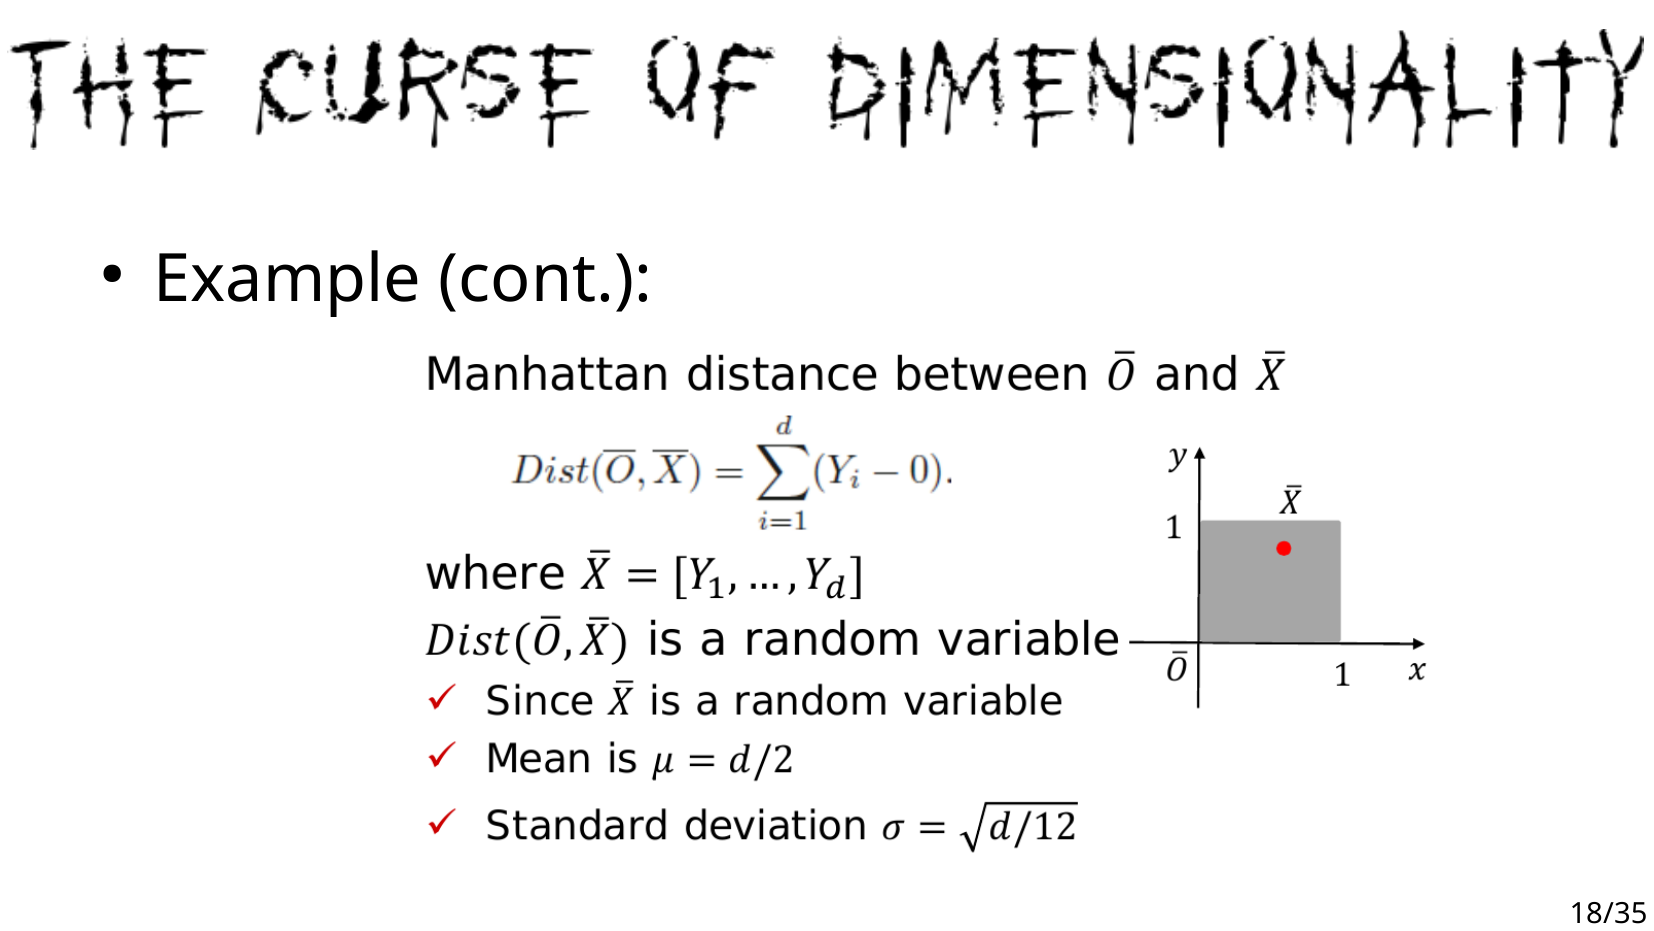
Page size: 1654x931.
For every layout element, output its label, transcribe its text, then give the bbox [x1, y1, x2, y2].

picture [7, 29, 1644, 151]
picture [405, 329, 1441, 863]
list Example (cont.): [82, 230, 1571, 828]
